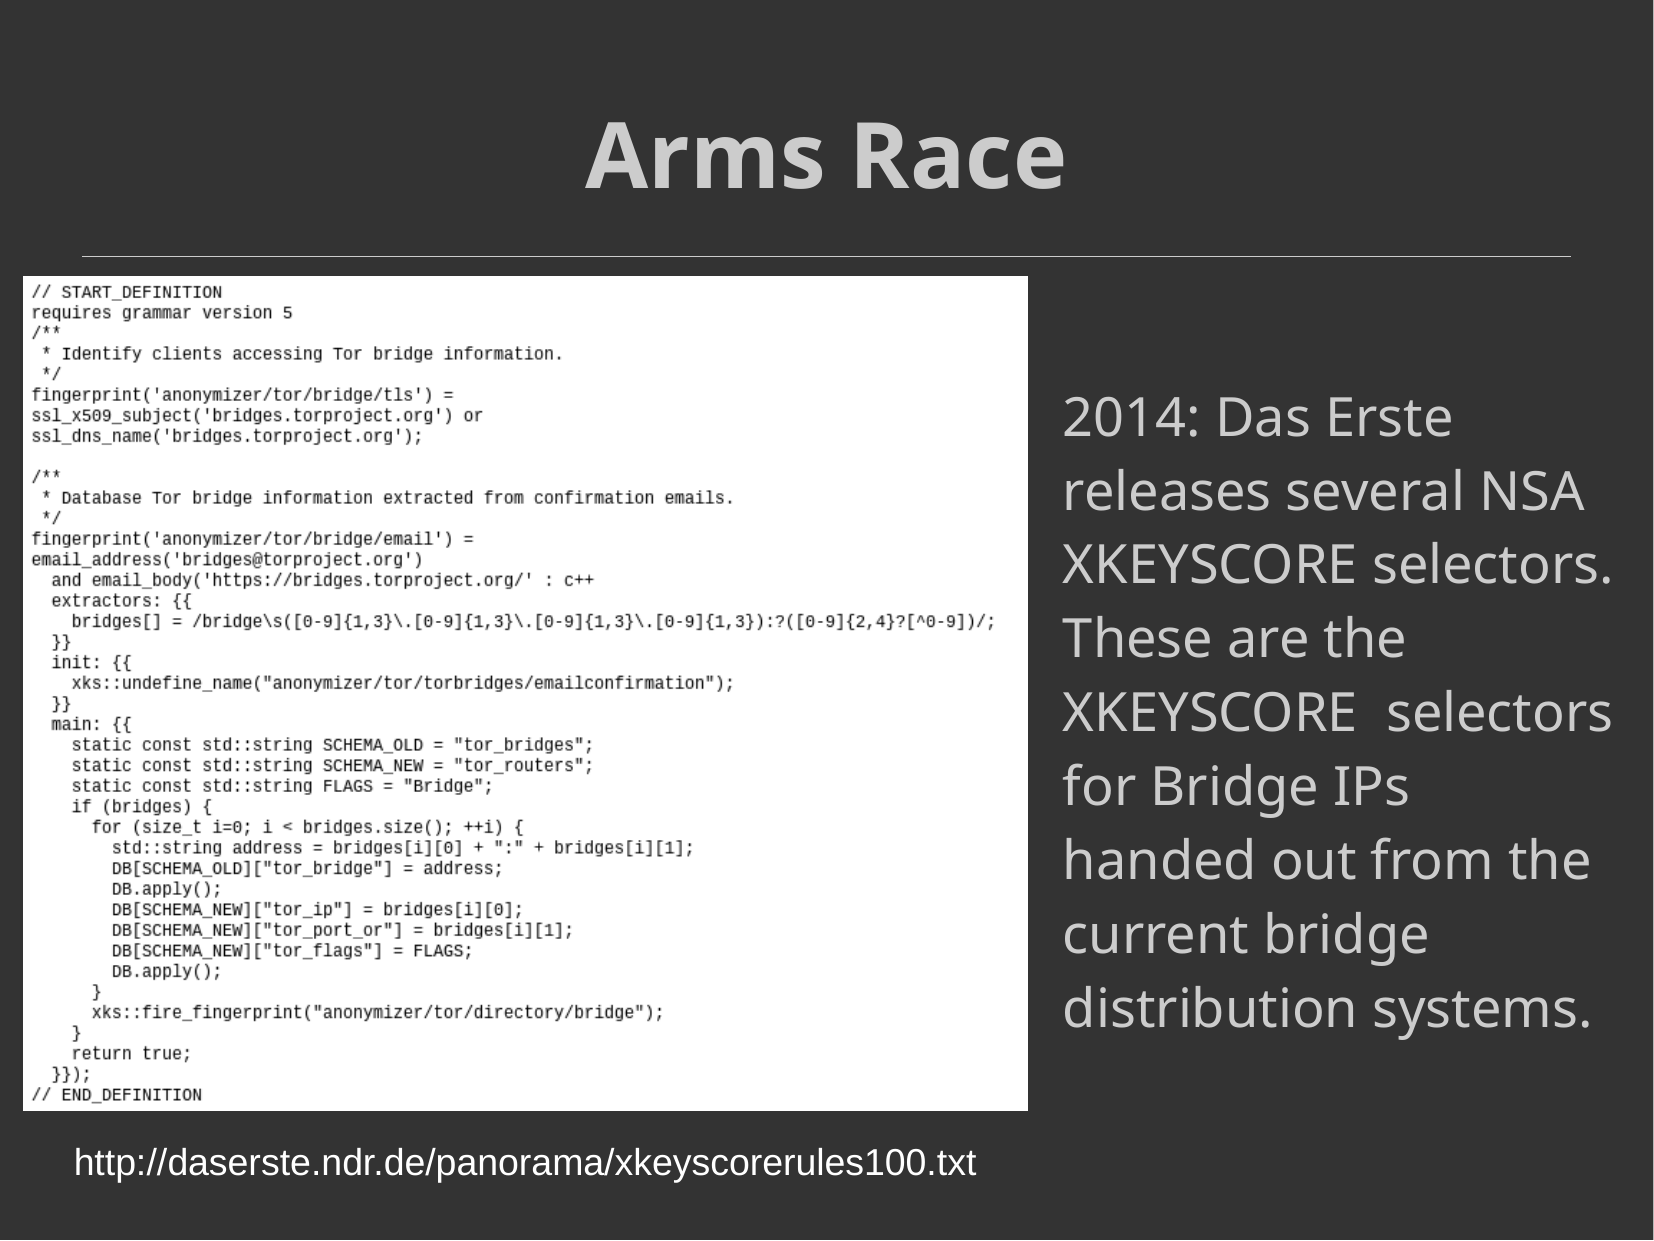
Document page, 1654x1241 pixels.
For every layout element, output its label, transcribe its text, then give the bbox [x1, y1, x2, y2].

picture [23, 276, 1028, 1111]
title Arms Race [82, 49, 1571, 257]
list 2014: Das Erste releases several NSA XKEYSCORE selectors. These are the XKEYSCORE selectors for Bridge IPs handed out from the current bridge distribution systems. [1062, 377, 1619, 1187]
text_box http://daserste.ndr.de/panorama/xkeyscorerules100.txt [59, 1133, 991, 1191]
